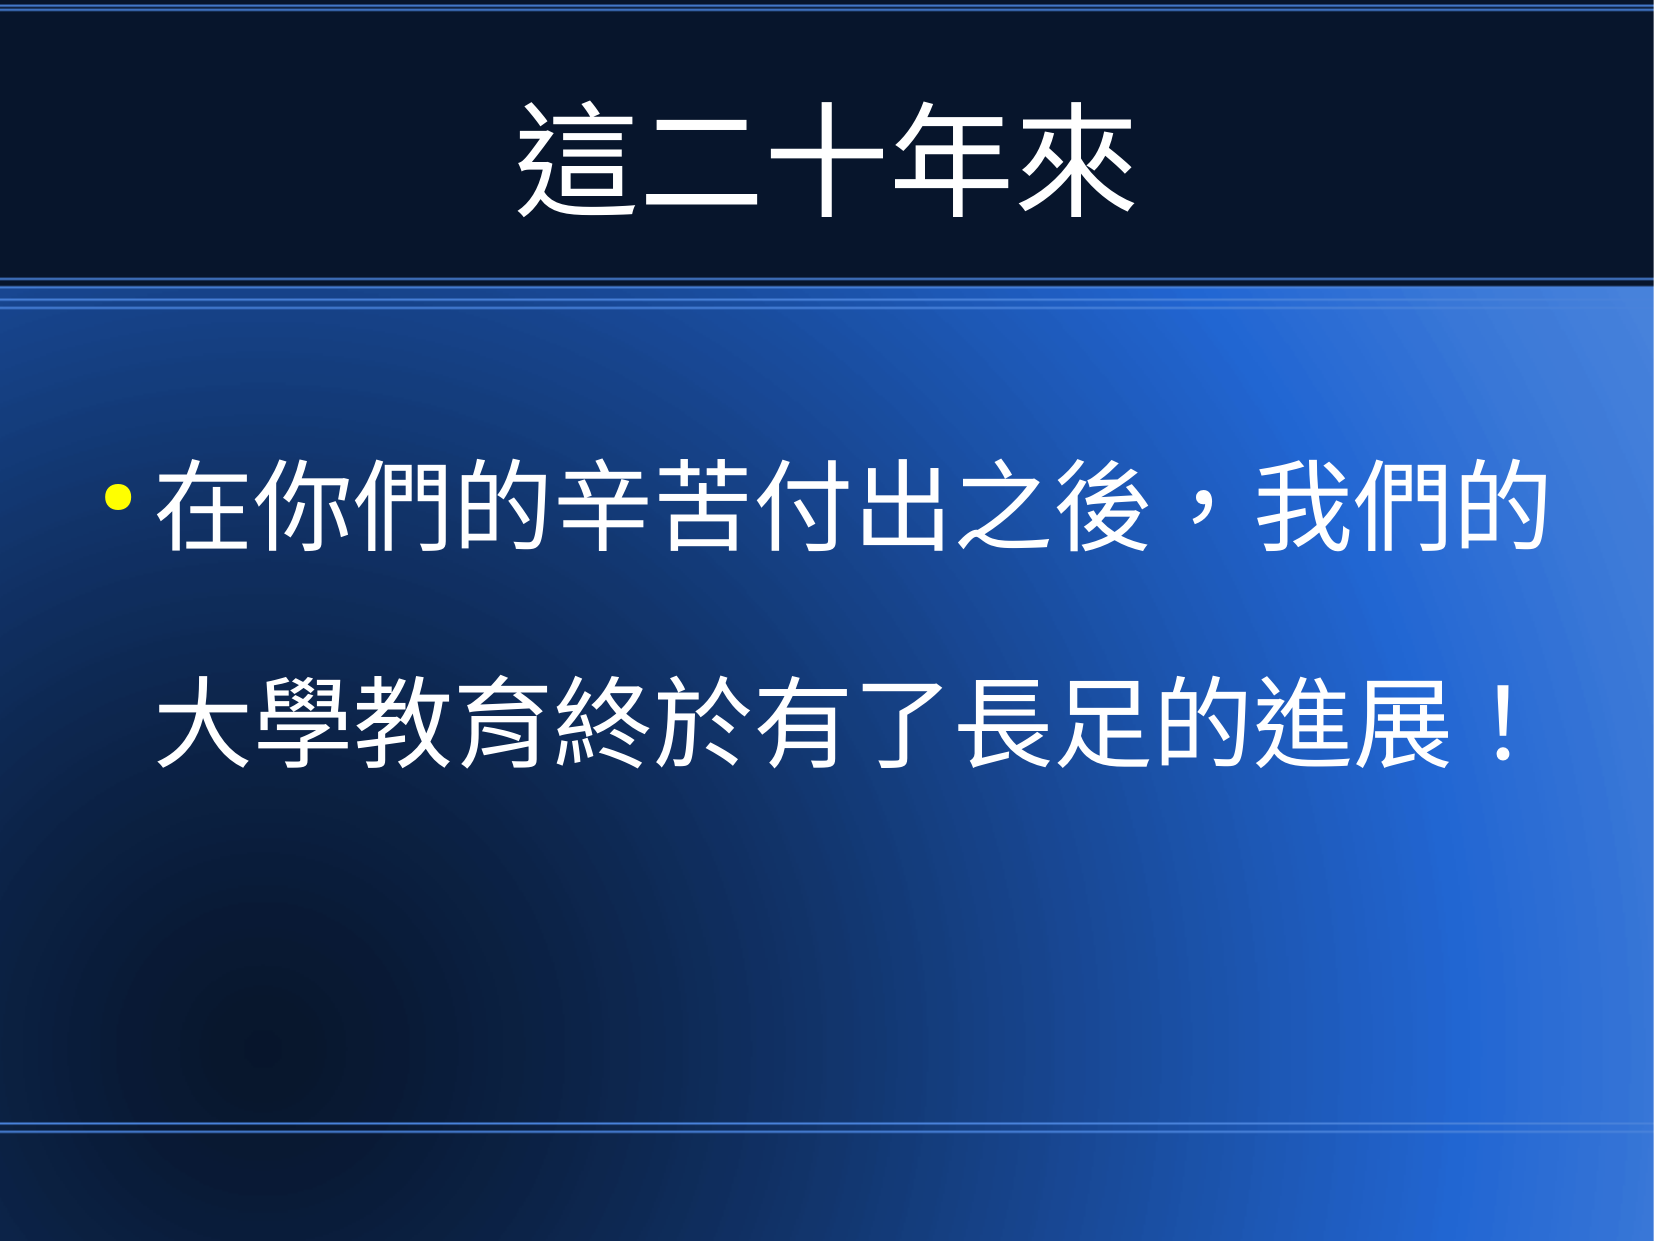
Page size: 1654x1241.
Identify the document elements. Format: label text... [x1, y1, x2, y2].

list 在你們的辛苦付出之後，我們的大學教育終於有了長足的進展！ [82, 355, 1571, 1241]
picture [0, 0, 1654, 1241]
title 這二十年來 [82, 49, 1571, 257]
